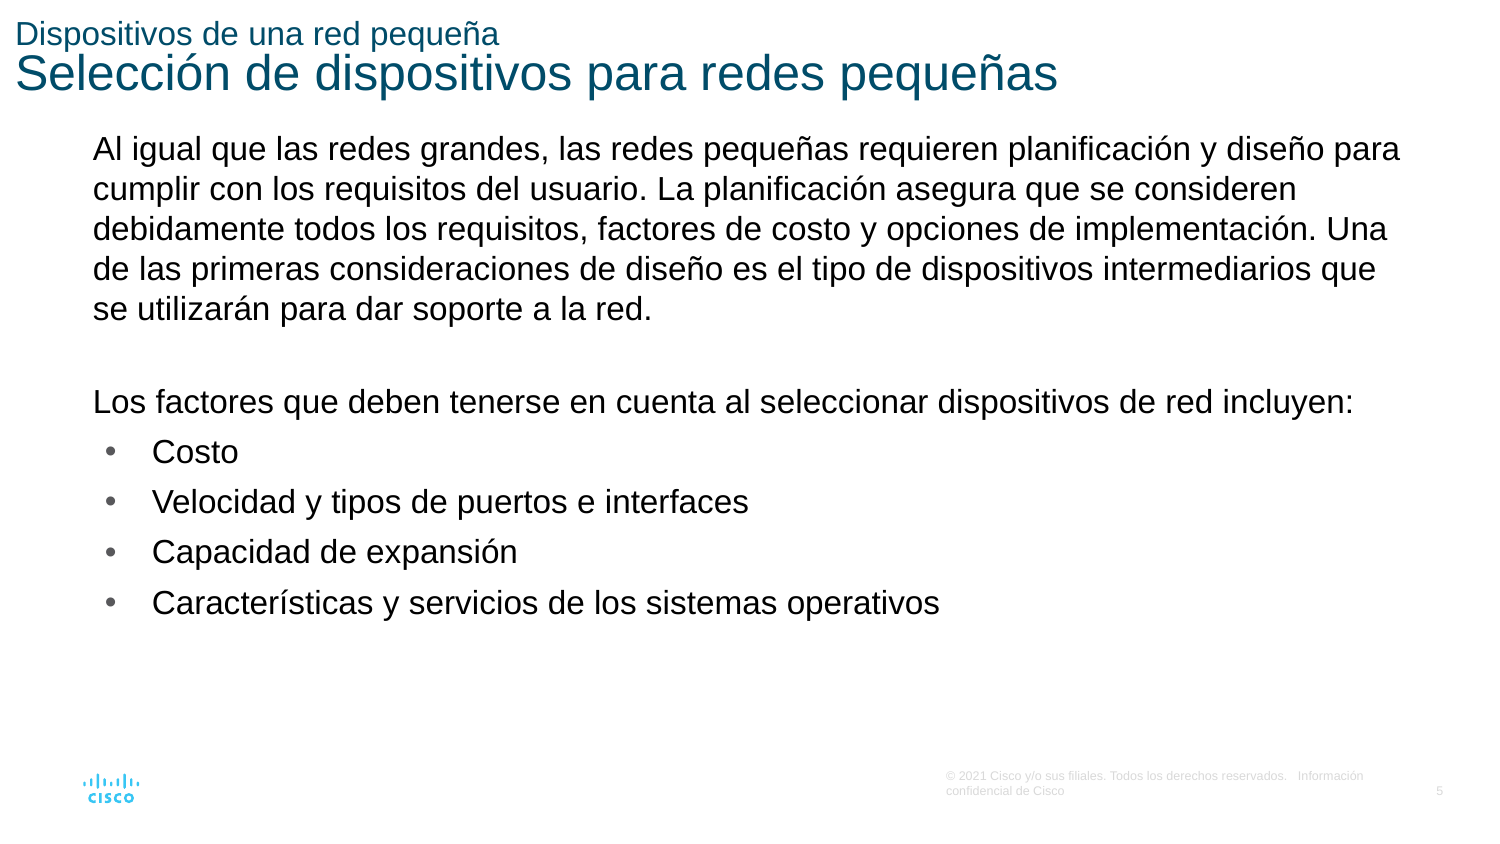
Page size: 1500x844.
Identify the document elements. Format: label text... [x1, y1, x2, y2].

list Al igual que las redes grandes, las redes pequeñas requieren planificación y diseño para cumplir con los requisitos del usuario. La planificación asegura que se consideren debidamente todos los requisitos, factores de costo y opciones de implementación. Una de las primeras consideraciones de diseño es el tipo de dispositivos intermediarios que se utilizarán para dar soporte a la red. Los factores que deben tenerse en cuenta al seleccionar dispositivos de red incluyen: Costo Velocidad y tipos de puertos e interfaces Capacidad de expansión Características y servicios de los sistemas operativos [77, 120, 1437, 726]
title Dispositivos de una red pequeña Selección de dispositivos para redes pequeñas [0, 0, 1369, 121]
